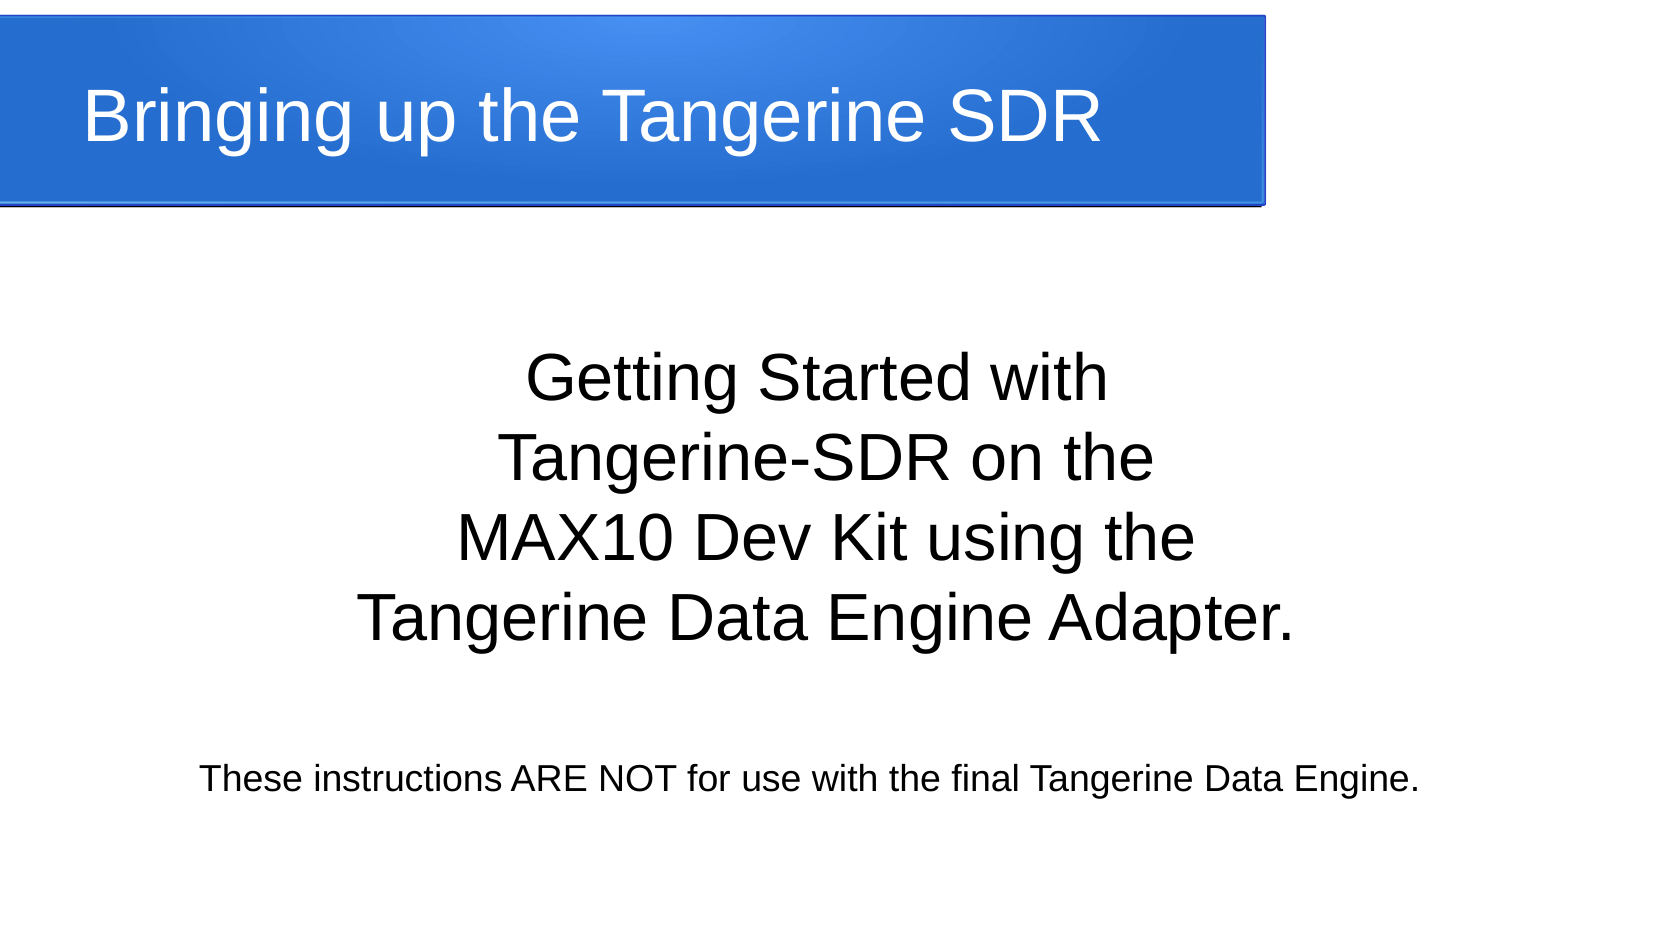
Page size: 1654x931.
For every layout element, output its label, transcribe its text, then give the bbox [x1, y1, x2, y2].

text_box These instructions ARE NOT for use with the final Tangerine Data Engine. [165, 750, 1456, 849]
text_box Getting Started with Tangerine-SDR on the MAX10 Dev Kit using the Tangerine Data Engine Adapter. [82, 224, 1571, 764]
picture [0, 13, 1269, 211]
text_box Bringing up the Tangerine SDR [82, 35, 1235, 189]
